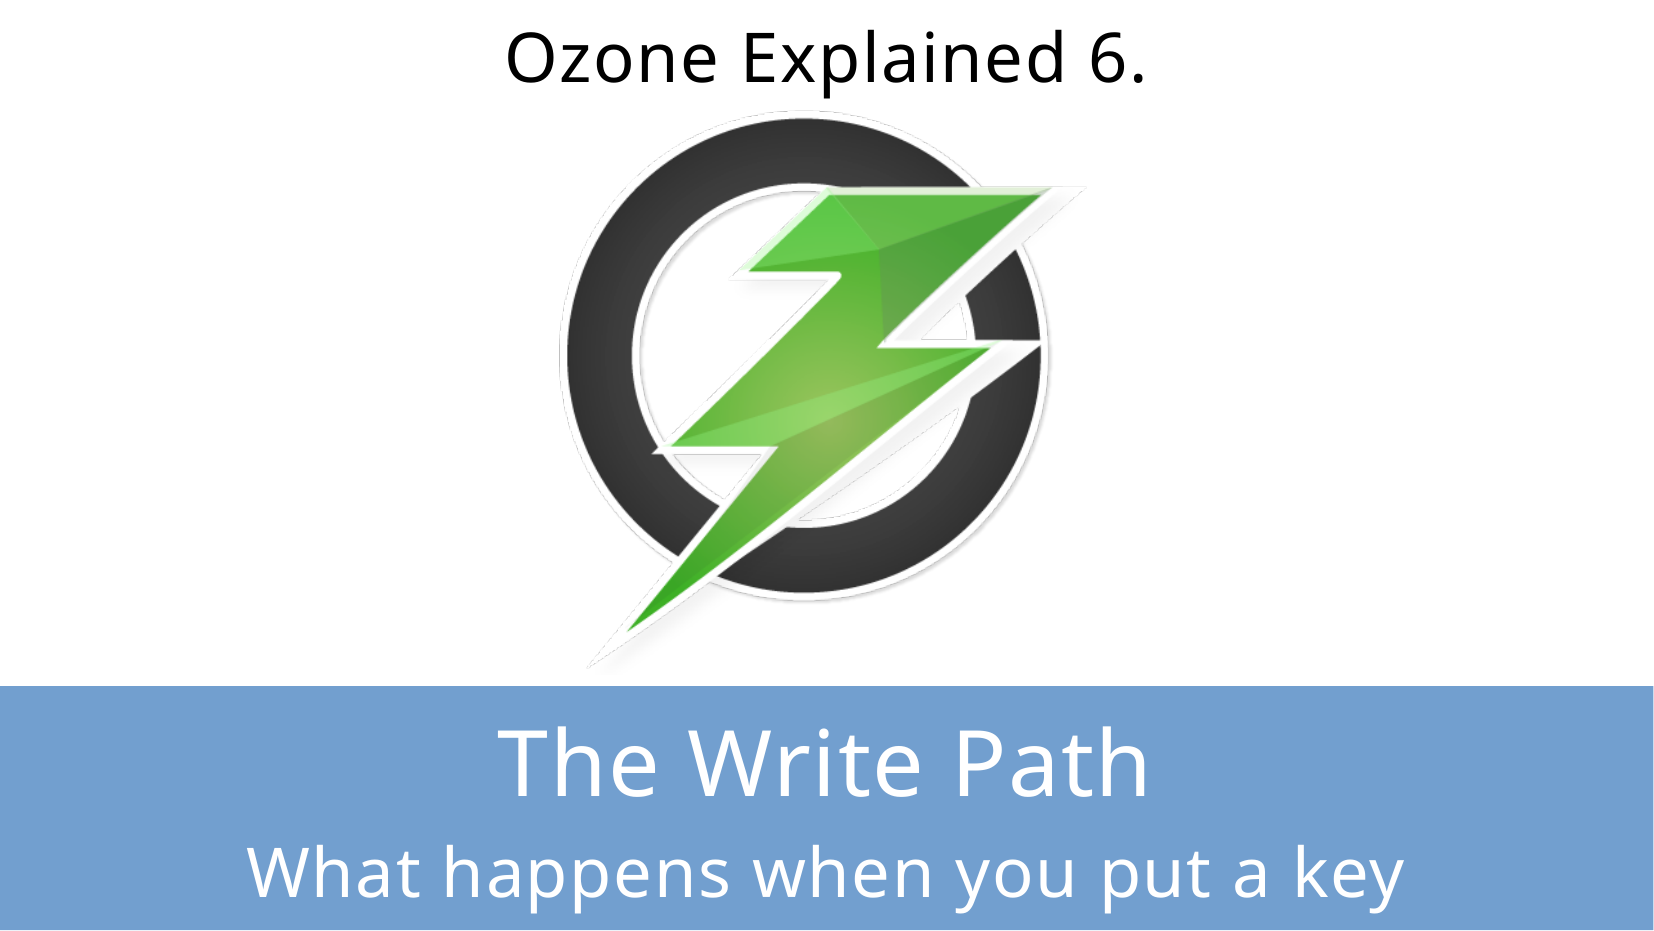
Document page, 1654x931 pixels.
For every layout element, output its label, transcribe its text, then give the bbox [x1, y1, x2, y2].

title Ozone Explained 6. [0, 8, 1654, 105]
picture [552, 100, 1094, 675]
title The Write Path What happens when you put a key [0, 686, 1654, 931]
